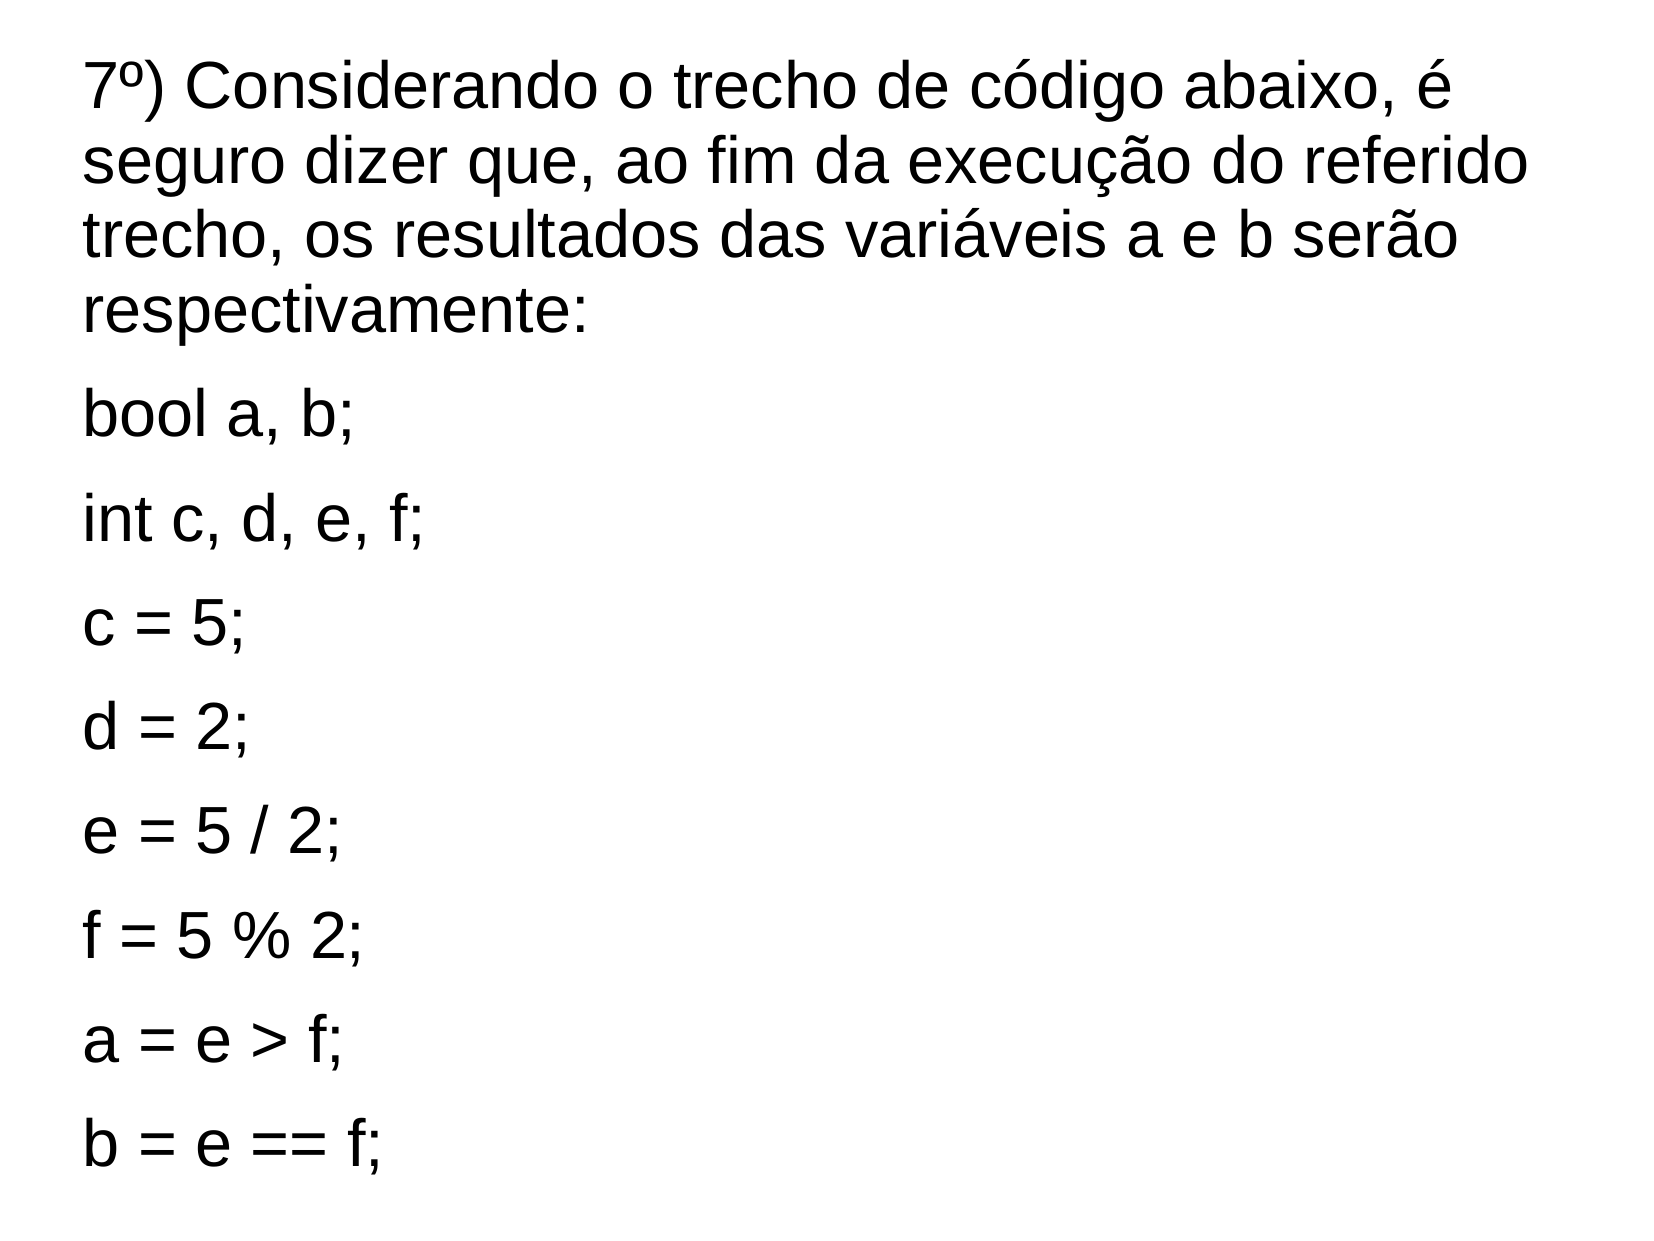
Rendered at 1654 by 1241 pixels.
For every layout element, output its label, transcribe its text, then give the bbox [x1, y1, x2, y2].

list 7º) Considerando o trecho de código abaixo, é seguro dizer que, ao fim da execução do referido trecho, os resultados das variáveis a e b serão respectivamente: bool a, b; int c, d, e, f; c = 5; d = 2; e = 5 / 2; f = 5 % 2; a = e > f; b = e == f; [82, 47, 1571, 1241]
